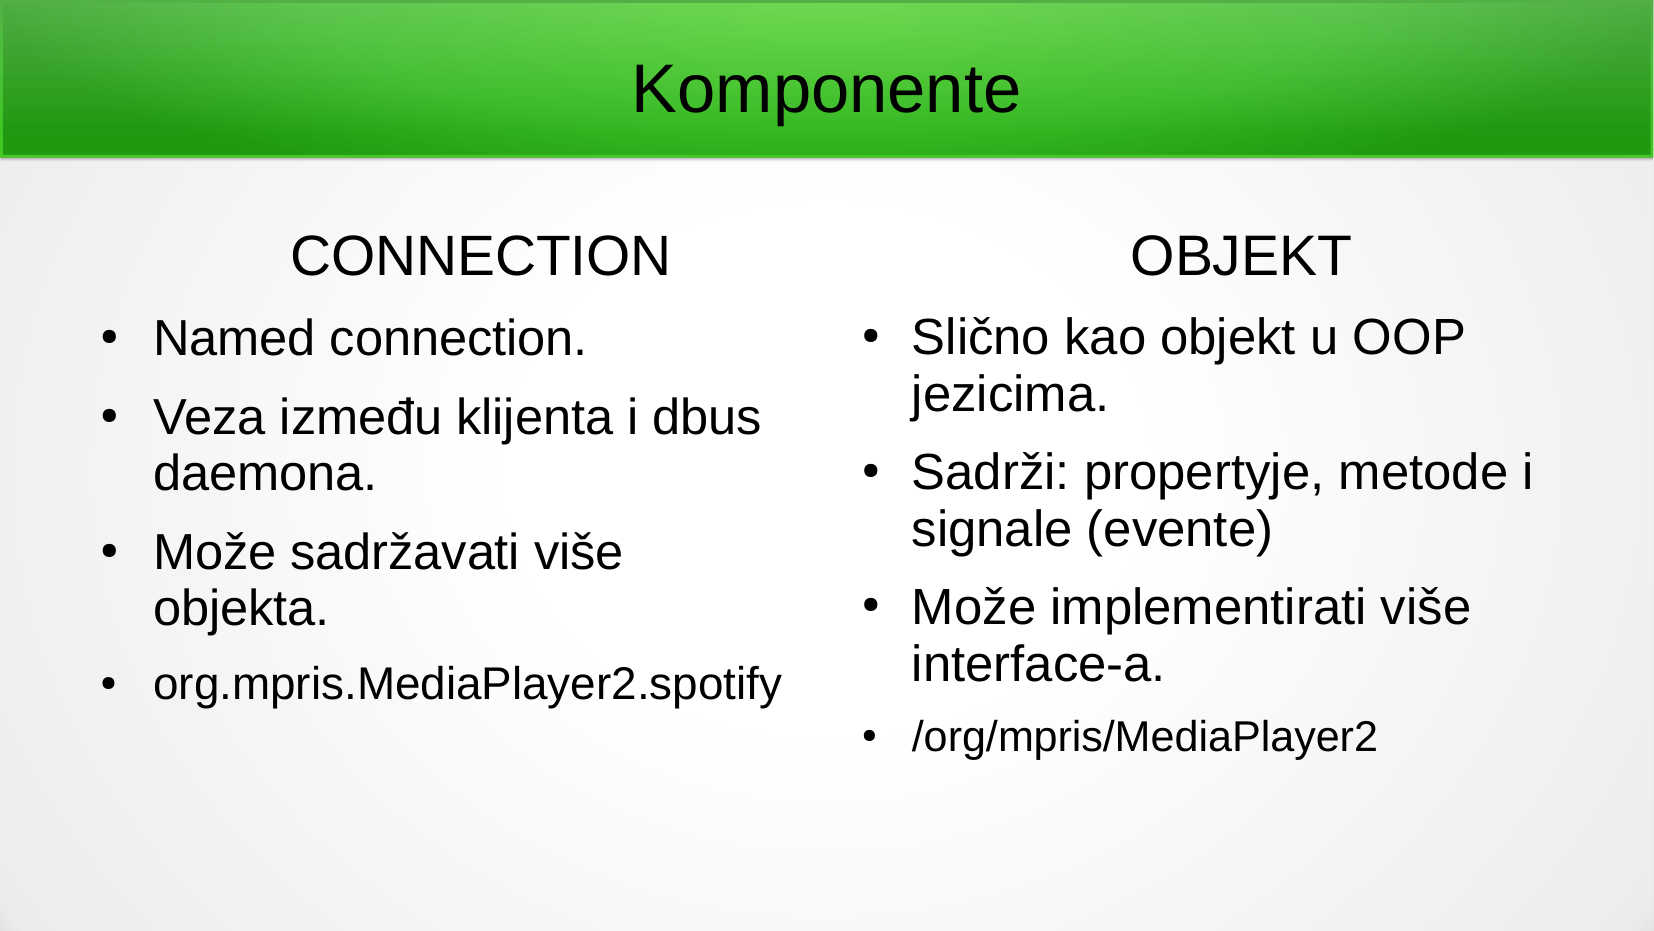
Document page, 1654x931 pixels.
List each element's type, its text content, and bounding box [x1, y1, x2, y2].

title Komponente [82, 35, 1571, 142]
list OBJEKT Slično kao objekt u OOP jezicima. Sadrži: propertyje, metode i signale (evente) Može implementirati više interface-a. /org/mpris/MediaPlayer2 [845, 224, 1572, 764]
list CONNECTION Named connection. Veza između klijenta i dbus daemona. Može sadržavati više objekta. org.mpris.MediaPlayer2.spotify [82, 224, 809, 764]
